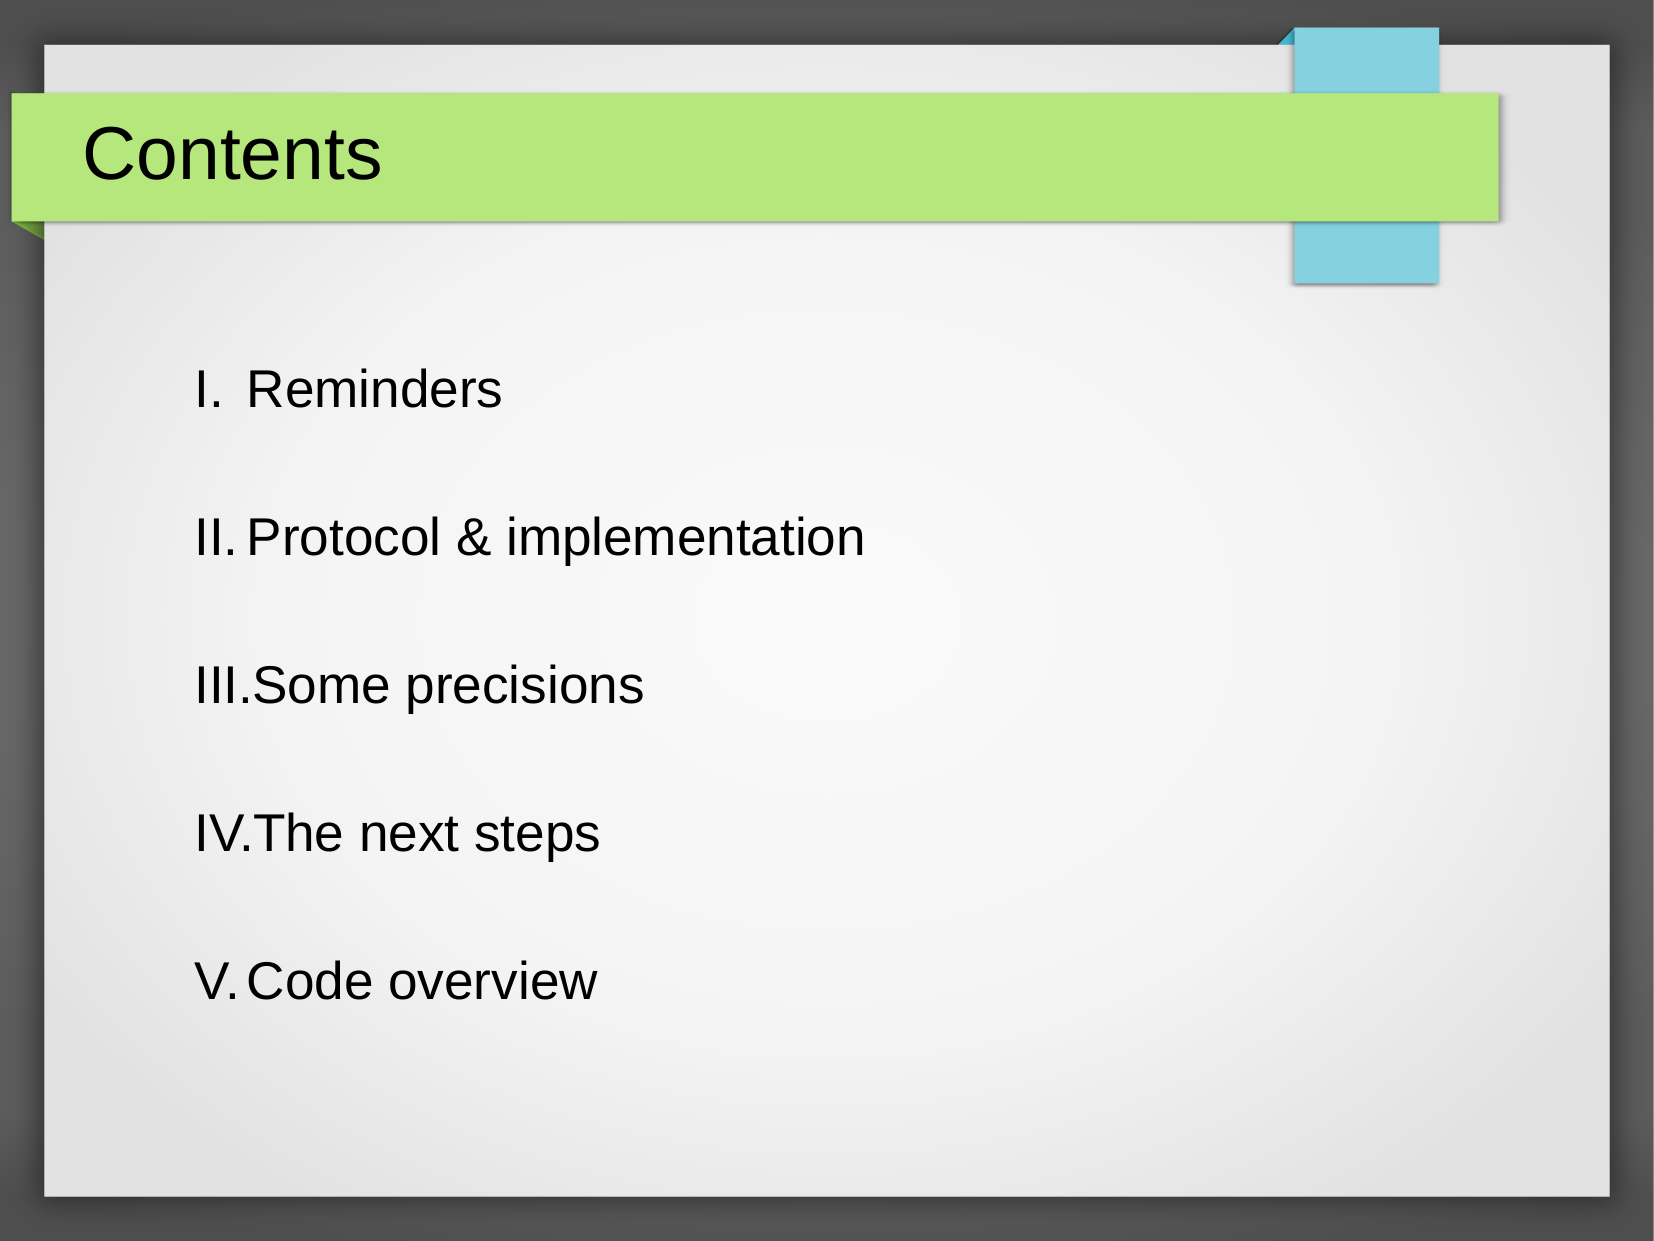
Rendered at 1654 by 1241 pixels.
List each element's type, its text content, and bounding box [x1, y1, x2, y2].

picture [0, 0, 1654, 1241]
title Contents [82, 94, 1264, 213]
list Reminders Protocol & implementation Some precisions The next steps Code overview [177, 295, 1571, 1015]
